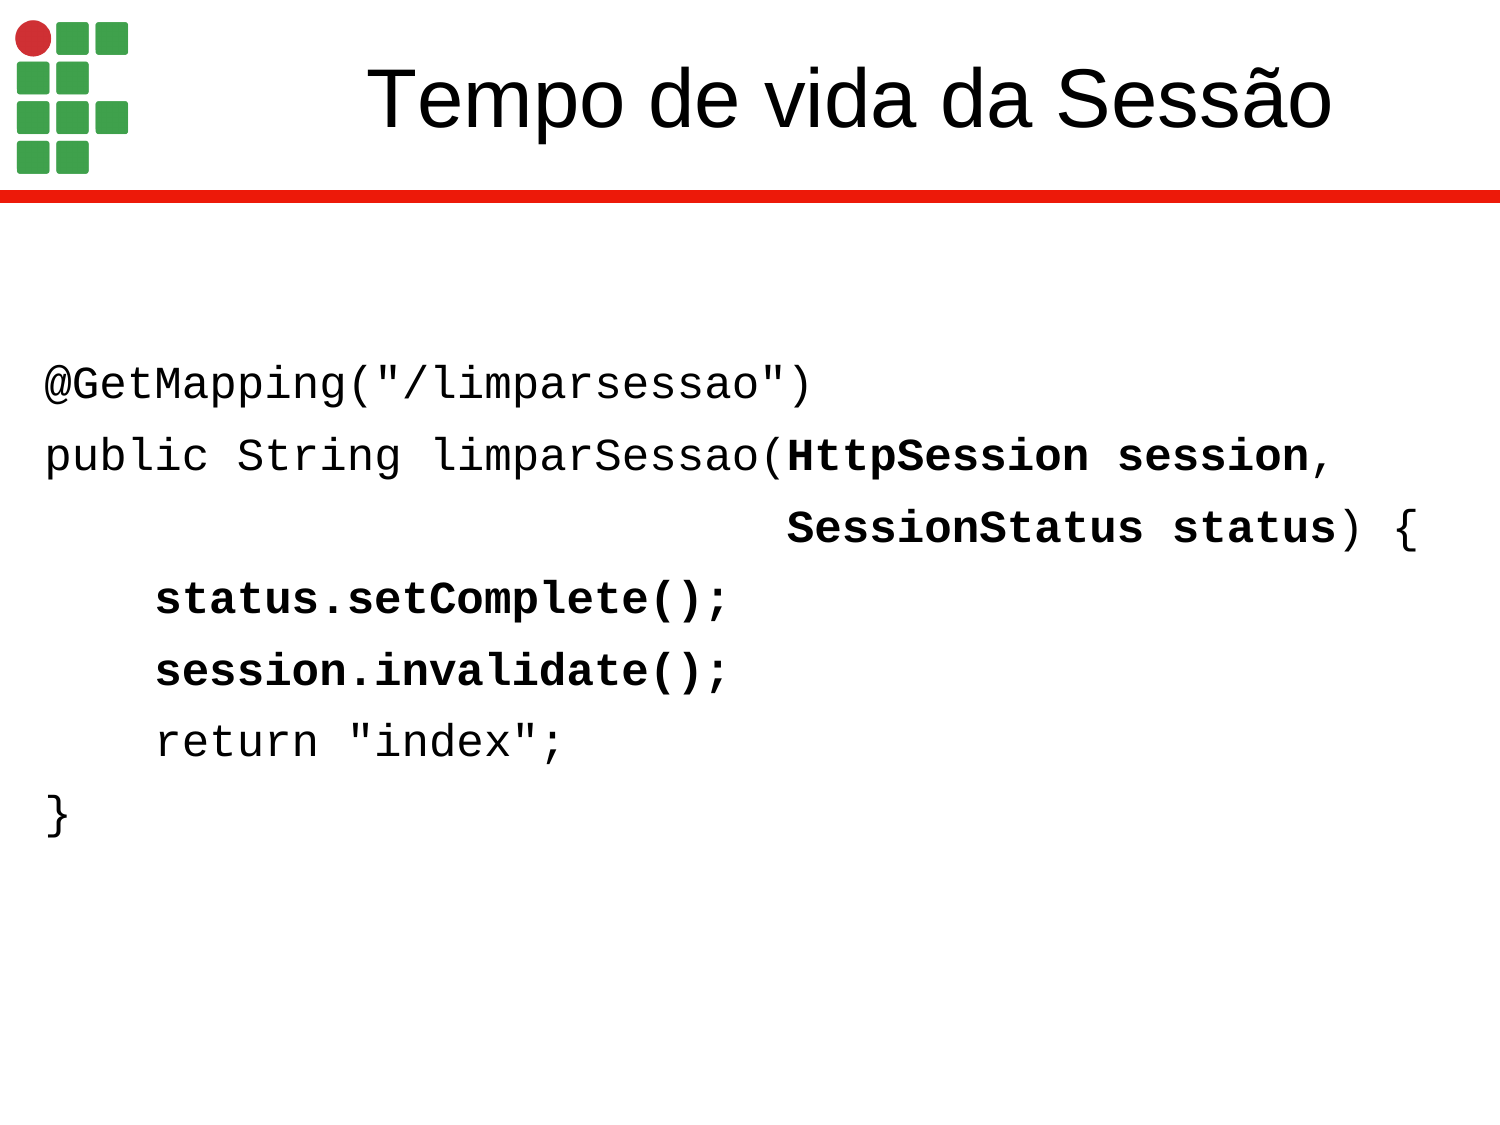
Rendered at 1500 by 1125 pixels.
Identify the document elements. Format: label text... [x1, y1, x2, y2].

title Tempo de vida da Sessão [230, 0, 1471, 188]
picture [14, 16, 130, 178]
list @GetMapping("/limparsessao") public String limparSessao(HttpSession session, SessionStatus status) { status.setComplete(); session.invalidate(); return "index"; } [29, 219, 1471, 1102]
